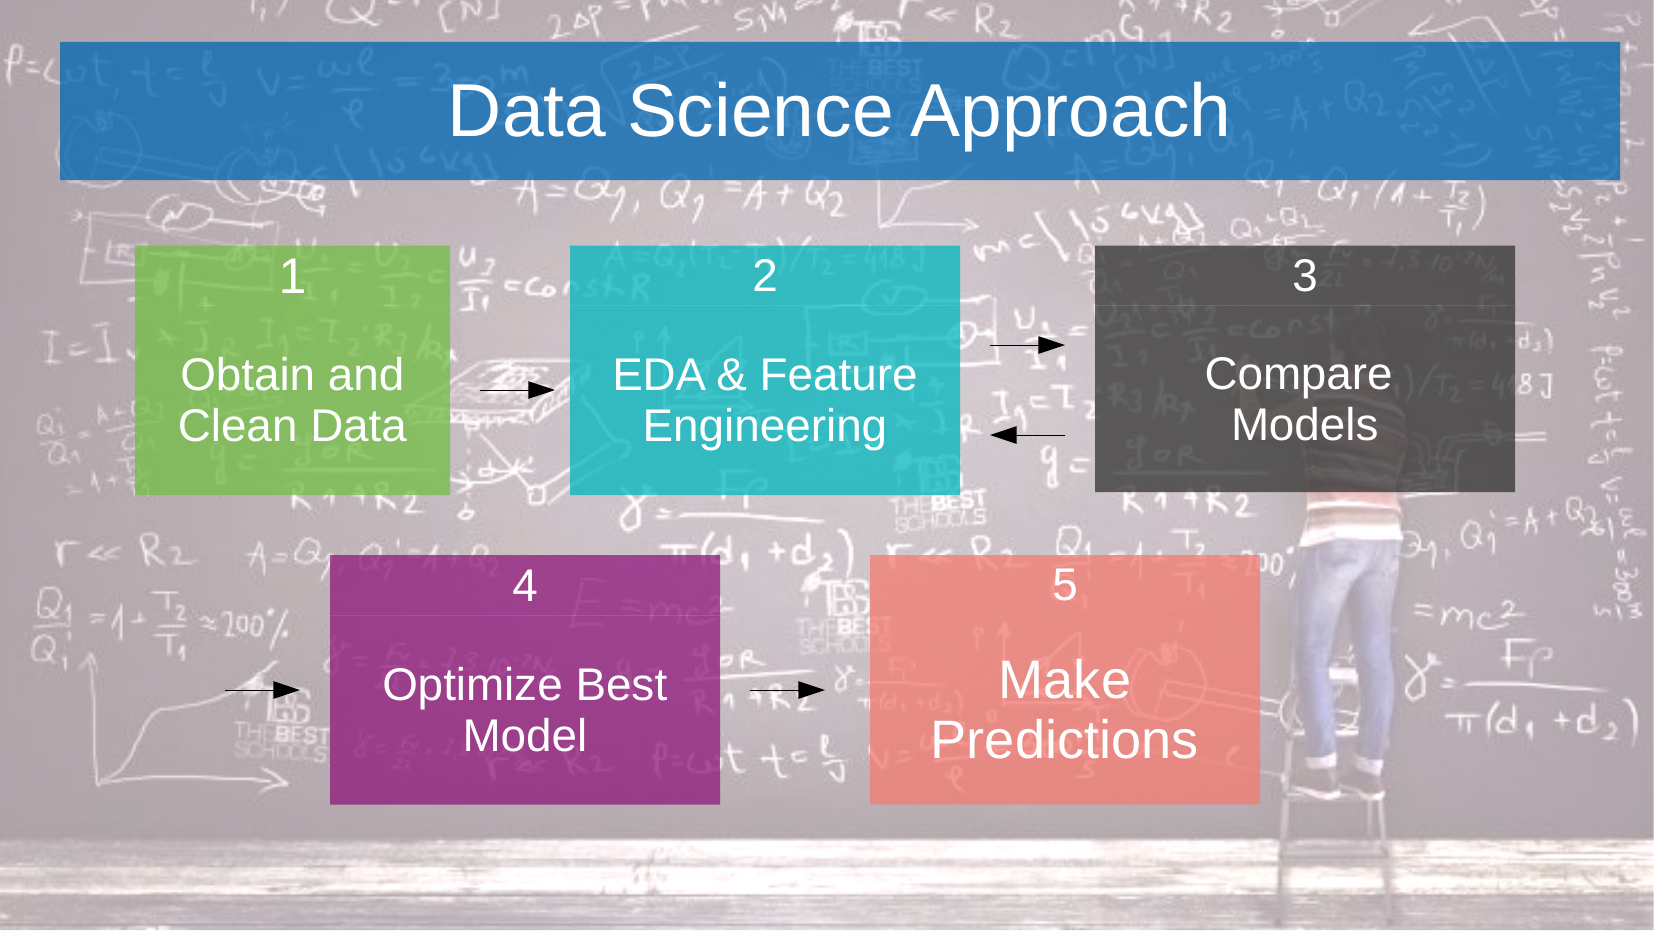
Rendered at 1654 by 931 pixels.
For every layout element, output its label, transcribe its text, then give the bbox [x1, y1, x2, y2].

title Make Predictions [870, 616, 1261, 805]
title 5 [870, 555, 1261, 616]
title Optimize Best Model [330, 616, 721, 805]
text_box [0, 0, 1654, 931]
title Obtain and Clean Data [135, 306, 451, 496]
title 2 [570, 245, 961, 306]
title Data Science Approach [60, 41, 1621, 181]
title 1 [135, 245, 451, 306]
title EDA & Feature Engineering [570, 306, 961, 496]
title 3 [1095, 245, 1516, 306]
title 4 [330, 555, 721, 616]
title Compare Models [1095, 306, 1516, 493]
